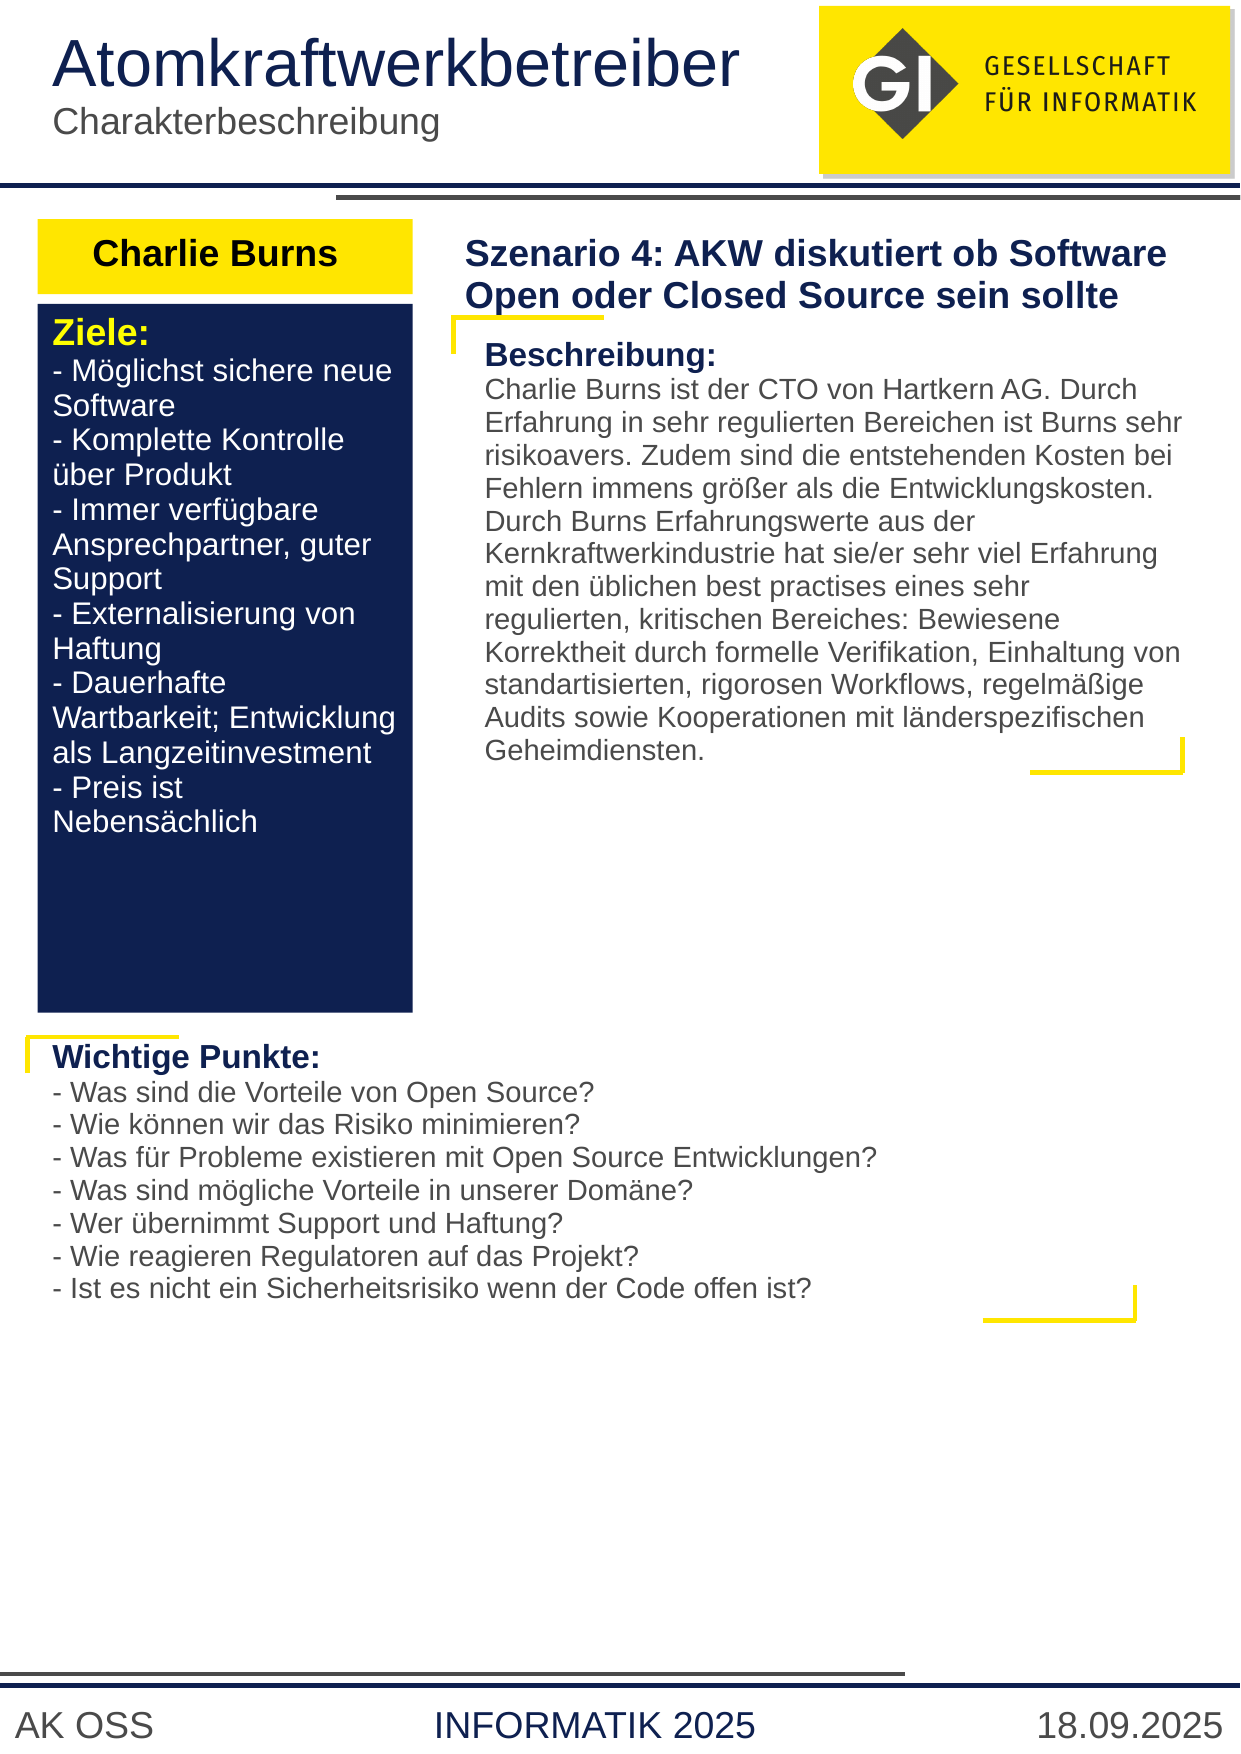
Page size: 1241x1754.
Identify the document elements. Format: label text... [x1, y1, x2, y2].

text_box [37, 986, 413, 1013]
text_box Beschreibung: Charlie Burns ist der CTO von Hartkern AG. Durch Erfahrung in sehr regulierten Bereichen ist Burns sehr risikoavers. Zudem sind die entstehenden Kosten bei Fehlern immens größer als die Entwicklungskosten. Durch Burns Erfahrungswerte aus der Kernkraftwerkindustrie hat sie/er sehr viel Erfahrung mit den üblichen best practises eines sehr regulierten, kritischen Bereiches: Bewiesene Korrektheit durch formelle Verifikation, Einhaltung von standartisierten, rigorosen Workflows, regelmäßige Audits sowie Kooperationen mit länderspezifischen Geheimdiensten. [469, 328, 1201, 906]
text_box 18.09.2025 [1021, 1697, 1239, 1754]
text_box Charlie Burns [1, 225, 450, 324]
text_box INFORMATIK 2025 [419, 1697, 772, 1754]
text_box Ziele: - Möglichst sichere neue Software - Komplette Kontrolle über Produkt - Immer verfügbare Ansprechpartner, guter Support - Externalisierung von Haftung - Dauerhafte Wartbarkeit; Entwicklung als Langzeitinvestment - Preis ist Nebensächlich [37, 303, 413, 986]
text_box Wichtige Punkte: - Was sind die Vorteile von Open Source? - Wie können wir das Risiko minimieren? - Was für Probleme existieren mit Open Source Entwicklungen? - Was sind mögliche Vorteile in unserer Domäne? - Wer übernimmt Support und Haftung? - Wie reagieren Regulatoren auf das Projekt? - Ist es nicht ein Sicherheitsrisiko wenn der Code offen ist? [37, 1031, 1168, 1409]
text_box Atomkraftwerkbetreiber Charakterbeschreibung [37, 18, 826, 225]
text_box [819, 5, 1231, 174]
picture [853, 28, 1196, 139]
text_box AK OSS [0, 1697, 170, 1754]
text_box Szenario 4: AKW diskutiert ob Software Open oder Closed Source sein sollte [450, 225, 1238, 324]
